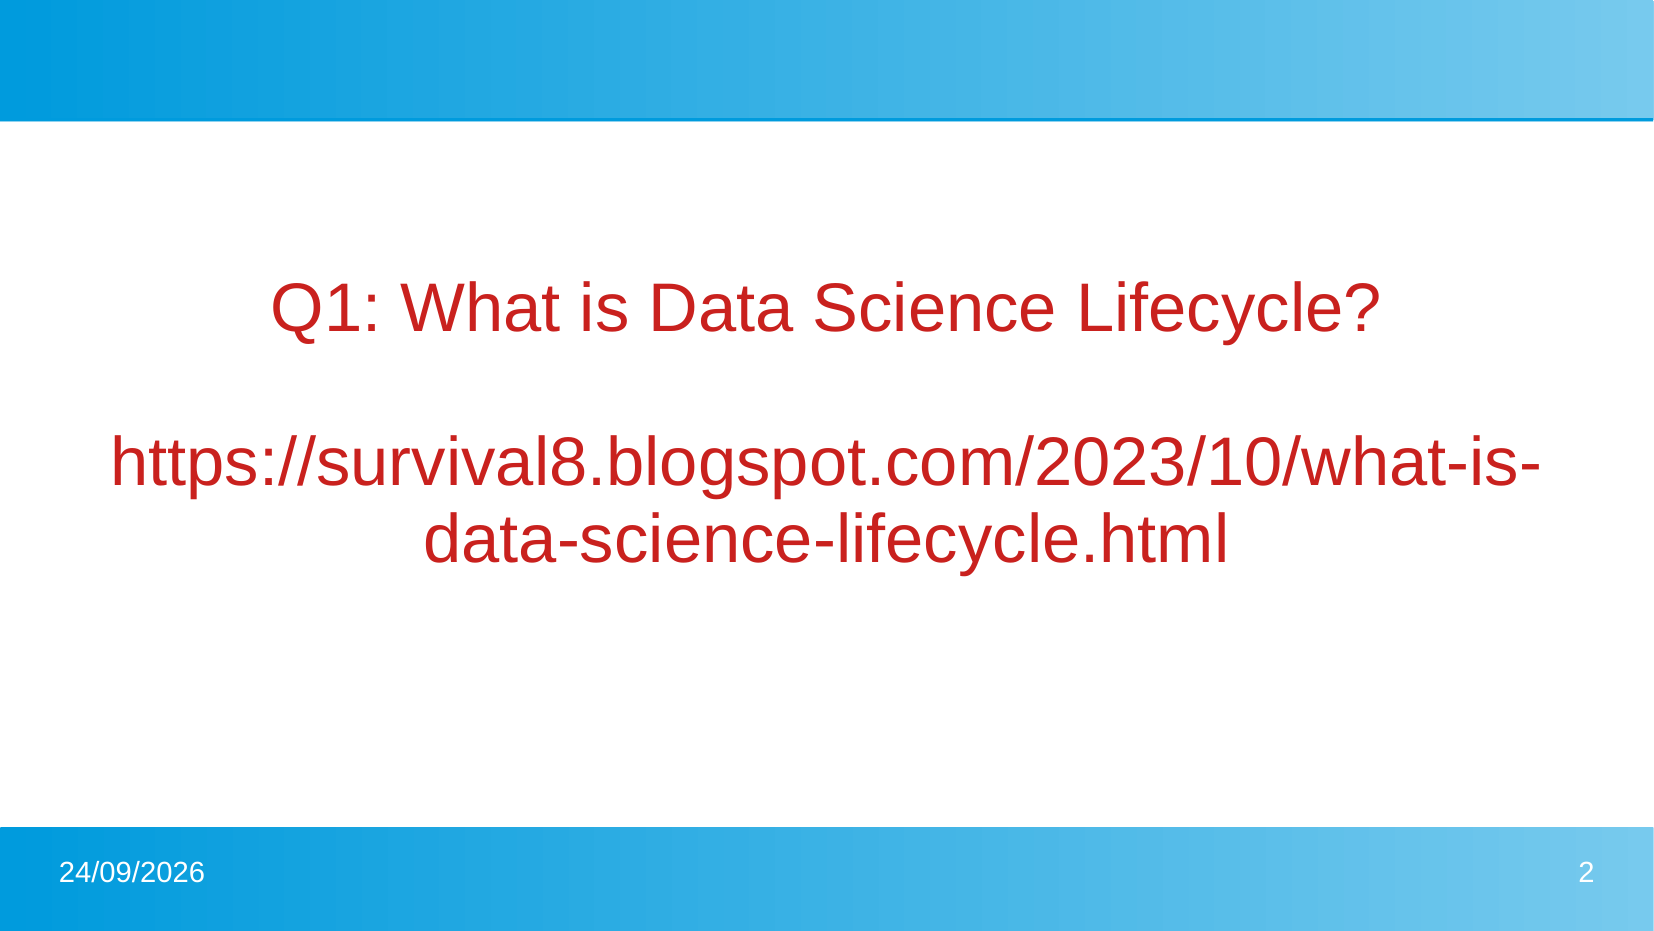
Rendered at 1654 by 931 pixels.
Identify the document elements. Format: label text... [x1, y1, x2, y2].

title Q1: What is Data Science Lifecycle? https://survival8.blogspot.com/2023/10/what-is-data-science-lifecycle.html [59, 269, 1595, 577]
